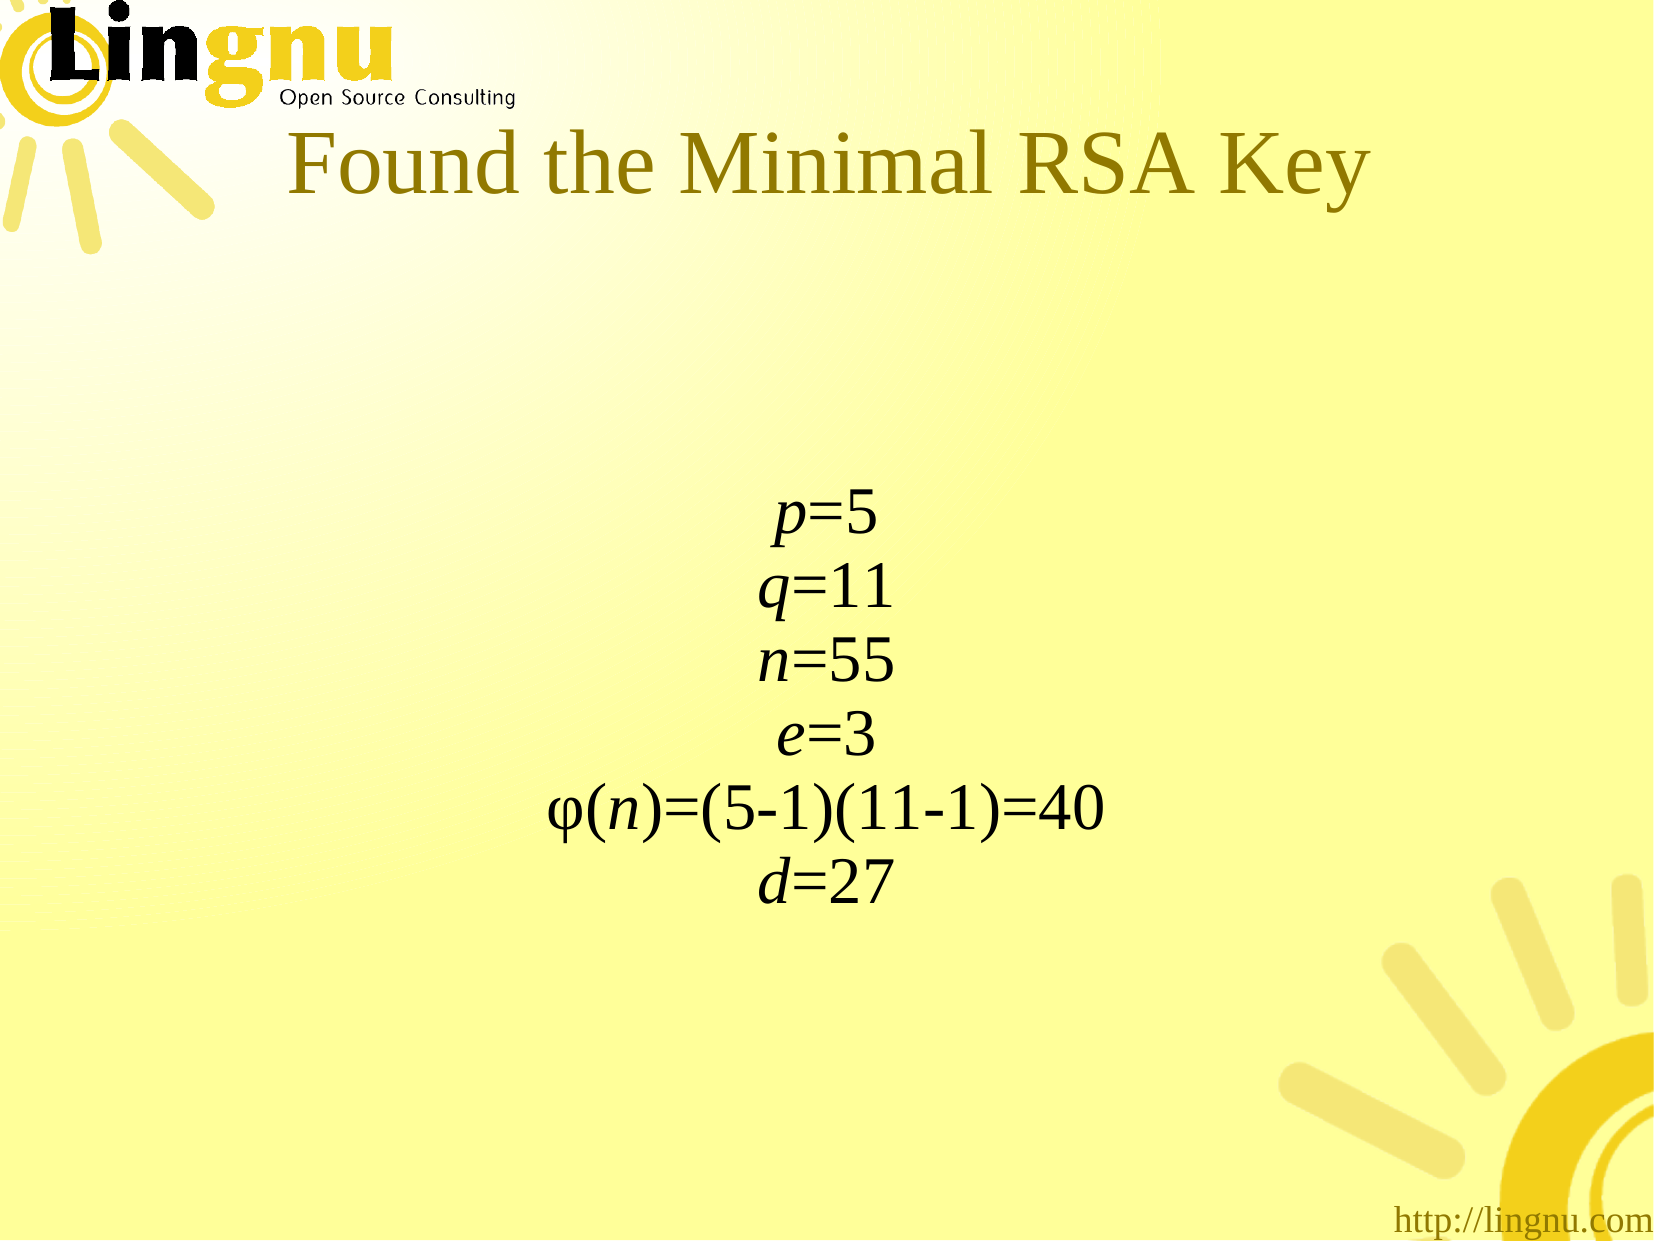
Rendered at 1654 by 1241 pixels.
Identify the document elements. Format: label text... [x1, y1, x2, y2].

picture [1256, 871, 1654, 1241]
picture [0, 0, 516, 256]
subtitle p=5 q=11 n=55 e=3 φ(n)=(5-1)(11-1)=40 d=27 [29, 265, 1625, 1127]
title Found the Minimal RSA Key [123, 58, 1536, 265]
